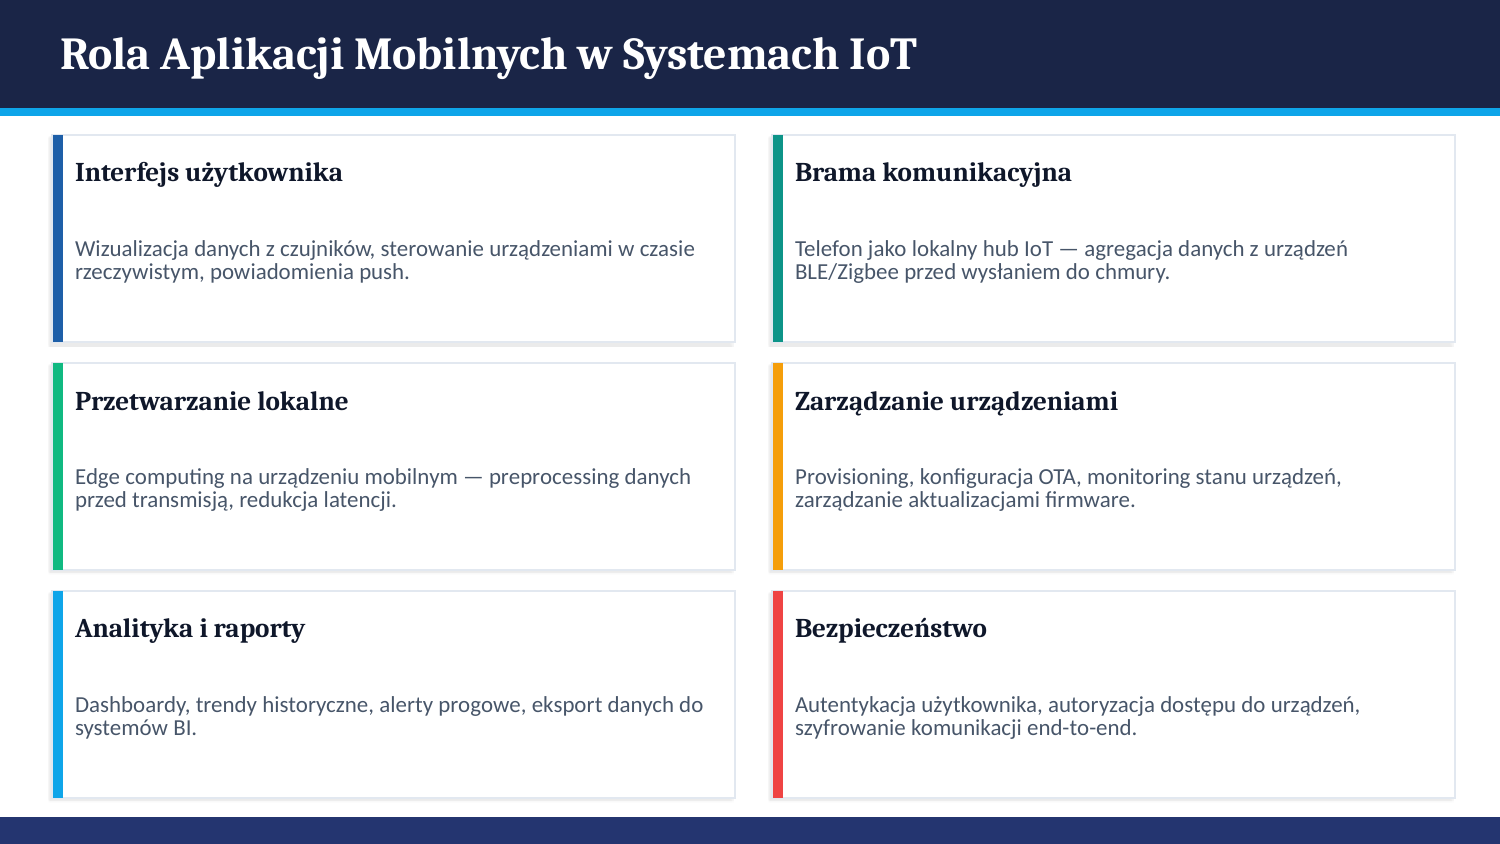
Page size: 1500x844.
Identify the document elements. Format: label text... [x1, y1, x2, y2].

text_box [0, 0, 1500, 116]
text_box Brama komunikacyjna [795, 147, 1448, 198]
text_box Autentykacja użytkownika, autoryzacja dostępu do urządzeń, szyfrowanie komunikacji end-to-end. [795, 654, 1448, 783]
text_box Dashboardy, trendy historyczne, alerty progowe, eksport danych do systemów BI. [75, 654, 728, 783]
text_box Telefon jako lokalny hub IoT — agregacja danych z urządzeń BLE/Zigbee przed wysłaniem do chmury. [795, 198, 1448, 327]
text_box [772, 363, 1455, 570]
text_box [52, 363, 735, 570]
text_box Wizualizacja danych z czujników, sterowanie urządzeniami w czasie rzeczywistym, powiadomienia push. [75, 198, 728, 327]
text_box Rola Aplikacji Mobilnych w Systemach IoT [60, 6, 1440, 104]
text_box Analityka i raporty [75, 603, 728, 654]
text_box Provisioning, konfiguracja OTA, monitoring stanu urządzeń, zarządzanie aktualizacjami firmware. [795, 426, 1448, 555]
text_box Edge computing na urządzeniu mobilnym — preprocessing danych przed transmisją, redukcja latencji. [75, 426, 728, 555]
text_box Przetwarzanie lokalne [75, 375, 728, 426]
text_box [772, 135, 1455, 342]
text_box Zarządzanie urządzeniami [795, 375, 1448, 426]
text_box [52, 591, 735, 798]
text_box Interfejs użytkownika [75, 147, 728, 198]
text_box [52, 135, 735, 342]
text_box [772, 591, 1455, 798]
text_box [0, 817, 1500, 844]
text_box Bezpieczeństwo [795, 603, 1448, 654]
